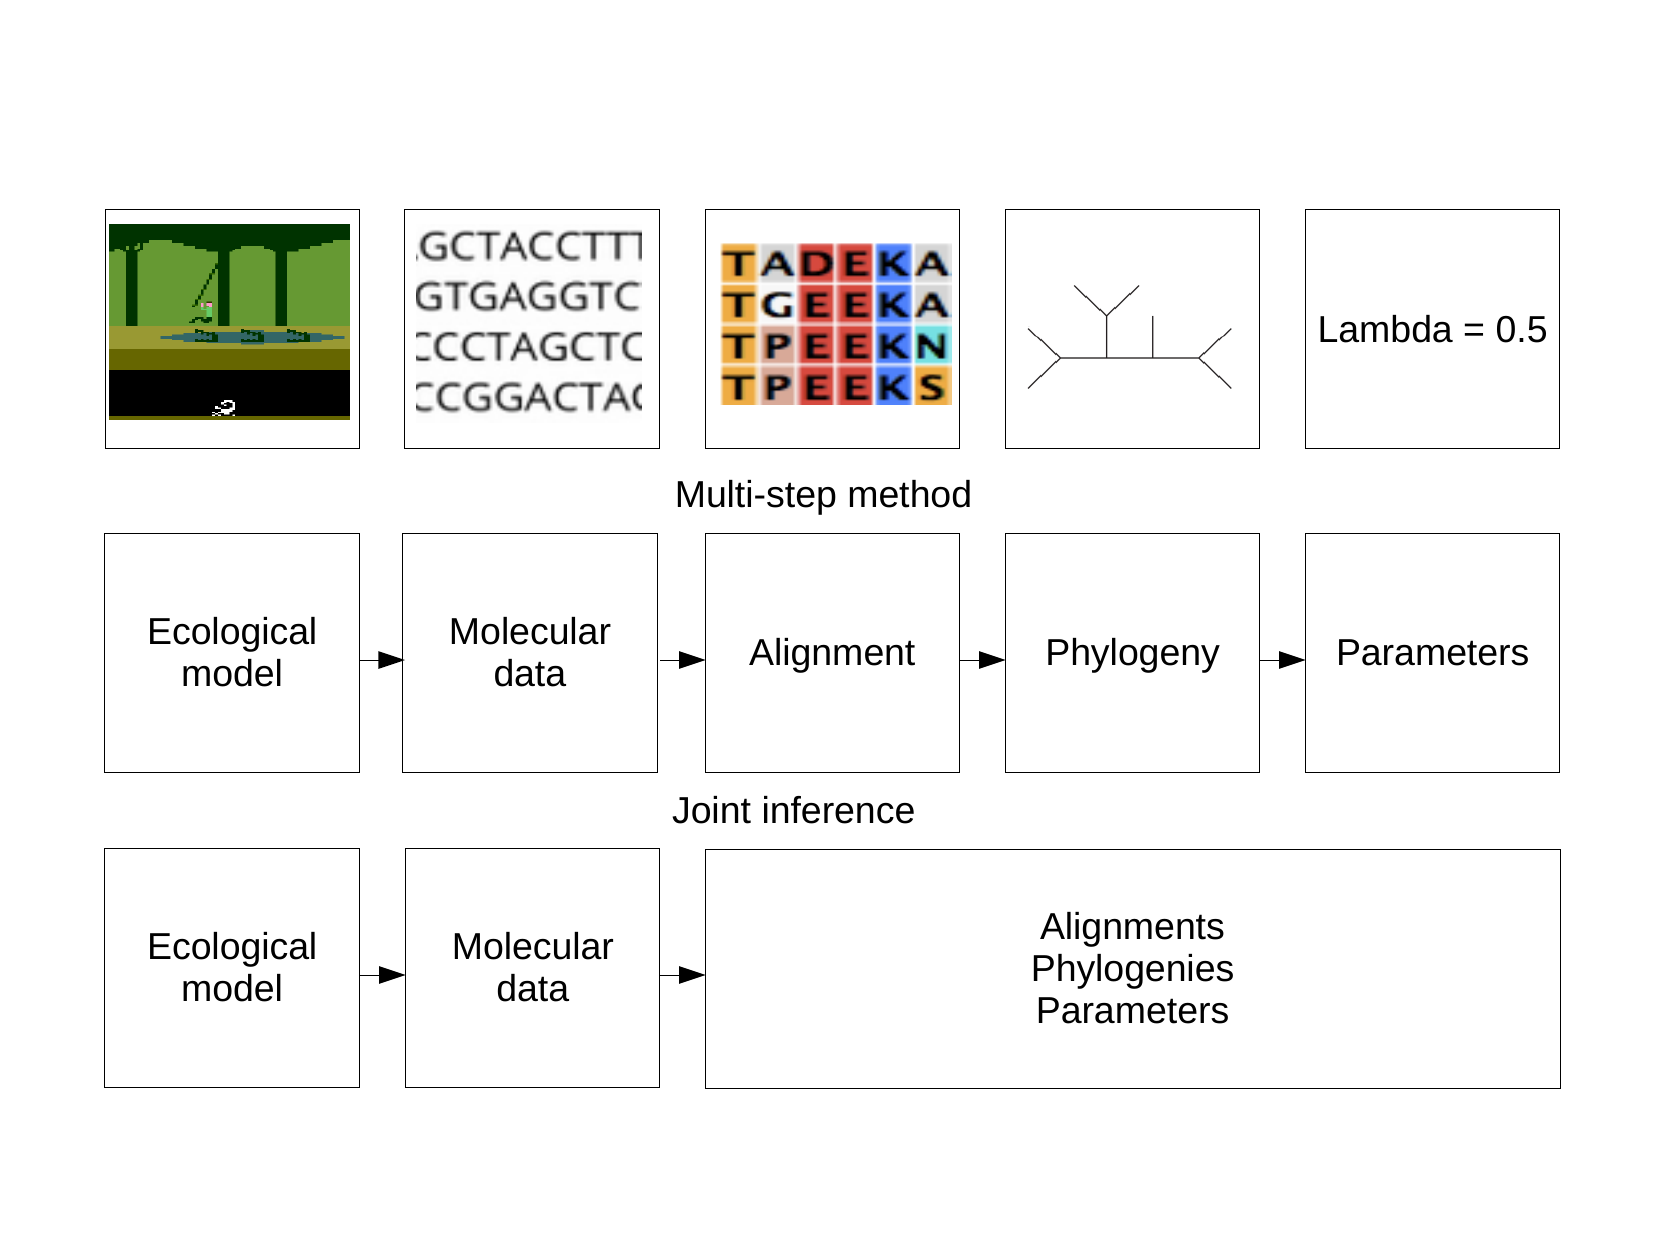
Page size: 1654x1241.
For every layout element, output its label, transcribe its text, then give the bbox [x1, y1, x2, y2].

text_box Ecological model [104, 533, 360, 773]
text_box Lambda = 0.5 [1305, 209, 1560, 449]
text_box Molecular data [405, 848, 660, 1088]
text_box Phylogeny [1005, 533, 1260, 773]
text_box Parameters [1305, 533, 1560, 773]
text_box Ecological model [104, 848, 360, 1088]
text_box Alignments Phylogenies Parameters [705, 849, 1561, 1089]
picture [109, 224, 350, 421]
text_box [705, 209, 960, 449]
text_box [404, 209, 660, 449]
text_box [105, 209, 360, 449]
picture [416, 224, 642, 423]
text_box Molecular data [402, 533, 658, 773]
text_box [1005, 209, 1260, 449]
text_box Multi-step method [660, 465, 1456, 523]
picture [1027, 284, 1234, 391]
text_box Alignment [705, 533, 960, 773]
picture [720, 242, 952, 406]
text_box Joint inference [657, 782, 1453, 840]
